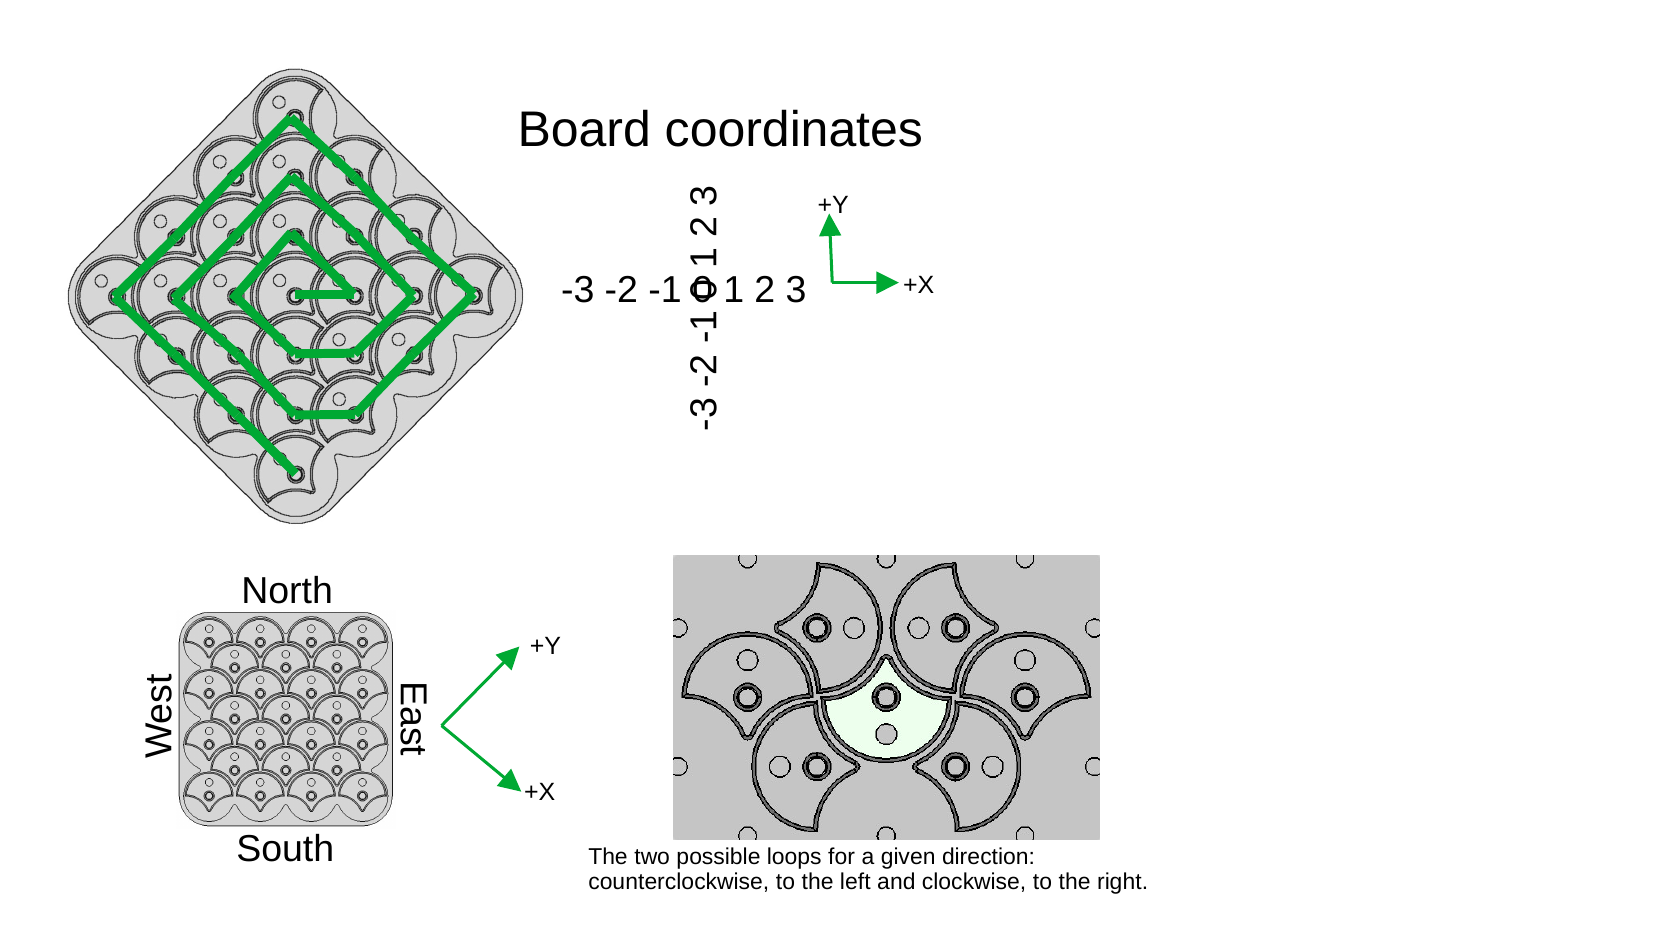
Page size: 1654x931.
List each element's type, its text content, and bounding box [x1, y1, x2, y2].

text_box +Y [803, 183, 864, 226]
text_box +X [509, 769, 571, 813]
text_box +Y [515, 624, 576, 667]
picture [673, 555, 1100, 836]
text_box North [226, 561, 348, 619]
text_box West [129, 659, 187, 774]
text_box -3 -2 -1 0 1 2 3 [546, 261, 674, 319]
text_box South [221, 820, 350, 877]
text_box Board coordinates [502, 93, 938, 165]
text_box The two possible loops for a given direction: counterclockwise, to the left and clockwise, to the right. [573, 836, 1199, 928]
text_box -3 -2 -1 0 1 2 3 [732, 261, 822, 319]
text_box +X [888, 263, 950, 307]
picture [176, 610, 396, 829]
picture [41, 41, 546, 551]
text_box -3 -2 -1 0 1 2 3 [674, 170, 732, 446]
text_box East [385, 666, 443, 772]
